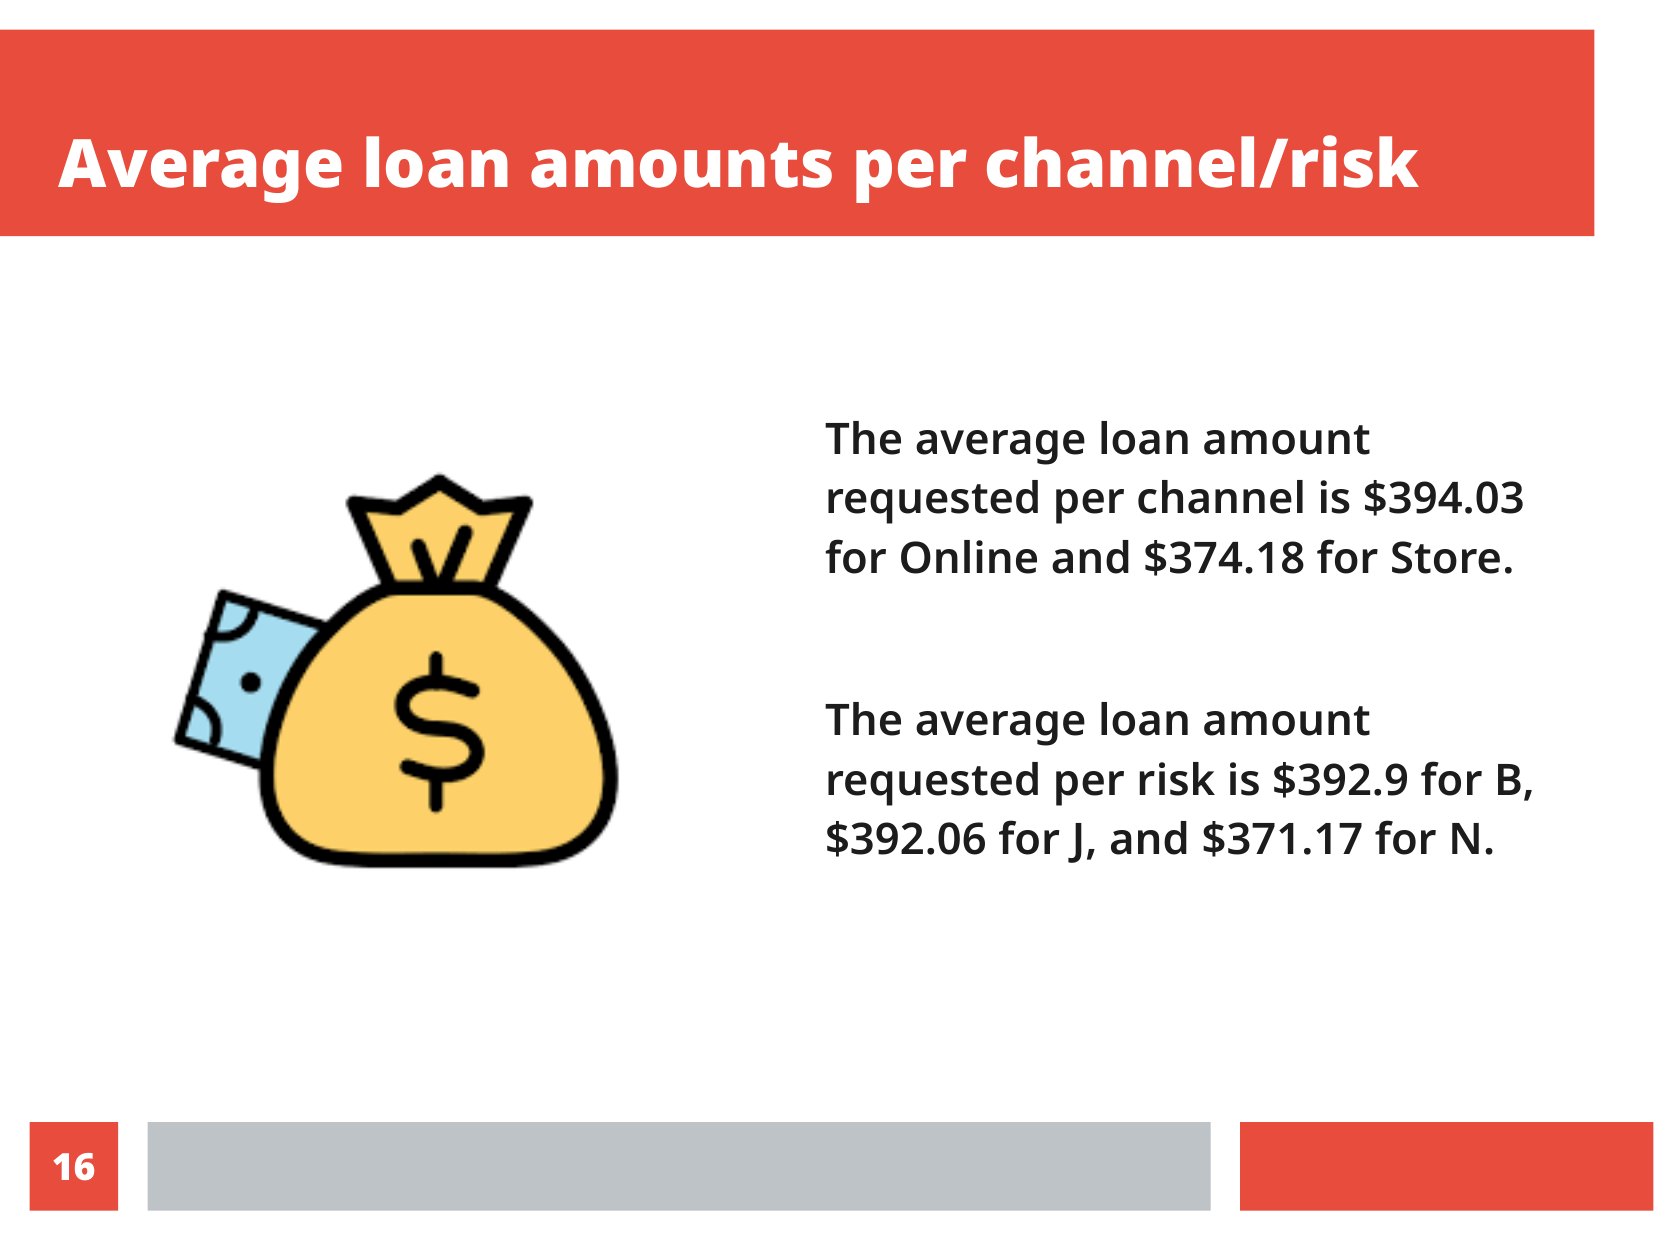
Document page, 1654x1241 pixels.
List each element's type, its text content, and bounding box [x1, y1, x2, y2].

title Average loan amounts per channel/risk [59, 59, 1595, 207]
list The average loan amount requested per channel is $394.03 for Online and $374.18 for Store. The average loan amount requested per risk is $392.9 for B, $392.06 for J, and $371.17 for N. [825, 407, 1565, 938]
picture [133, 353, 734, 954]
